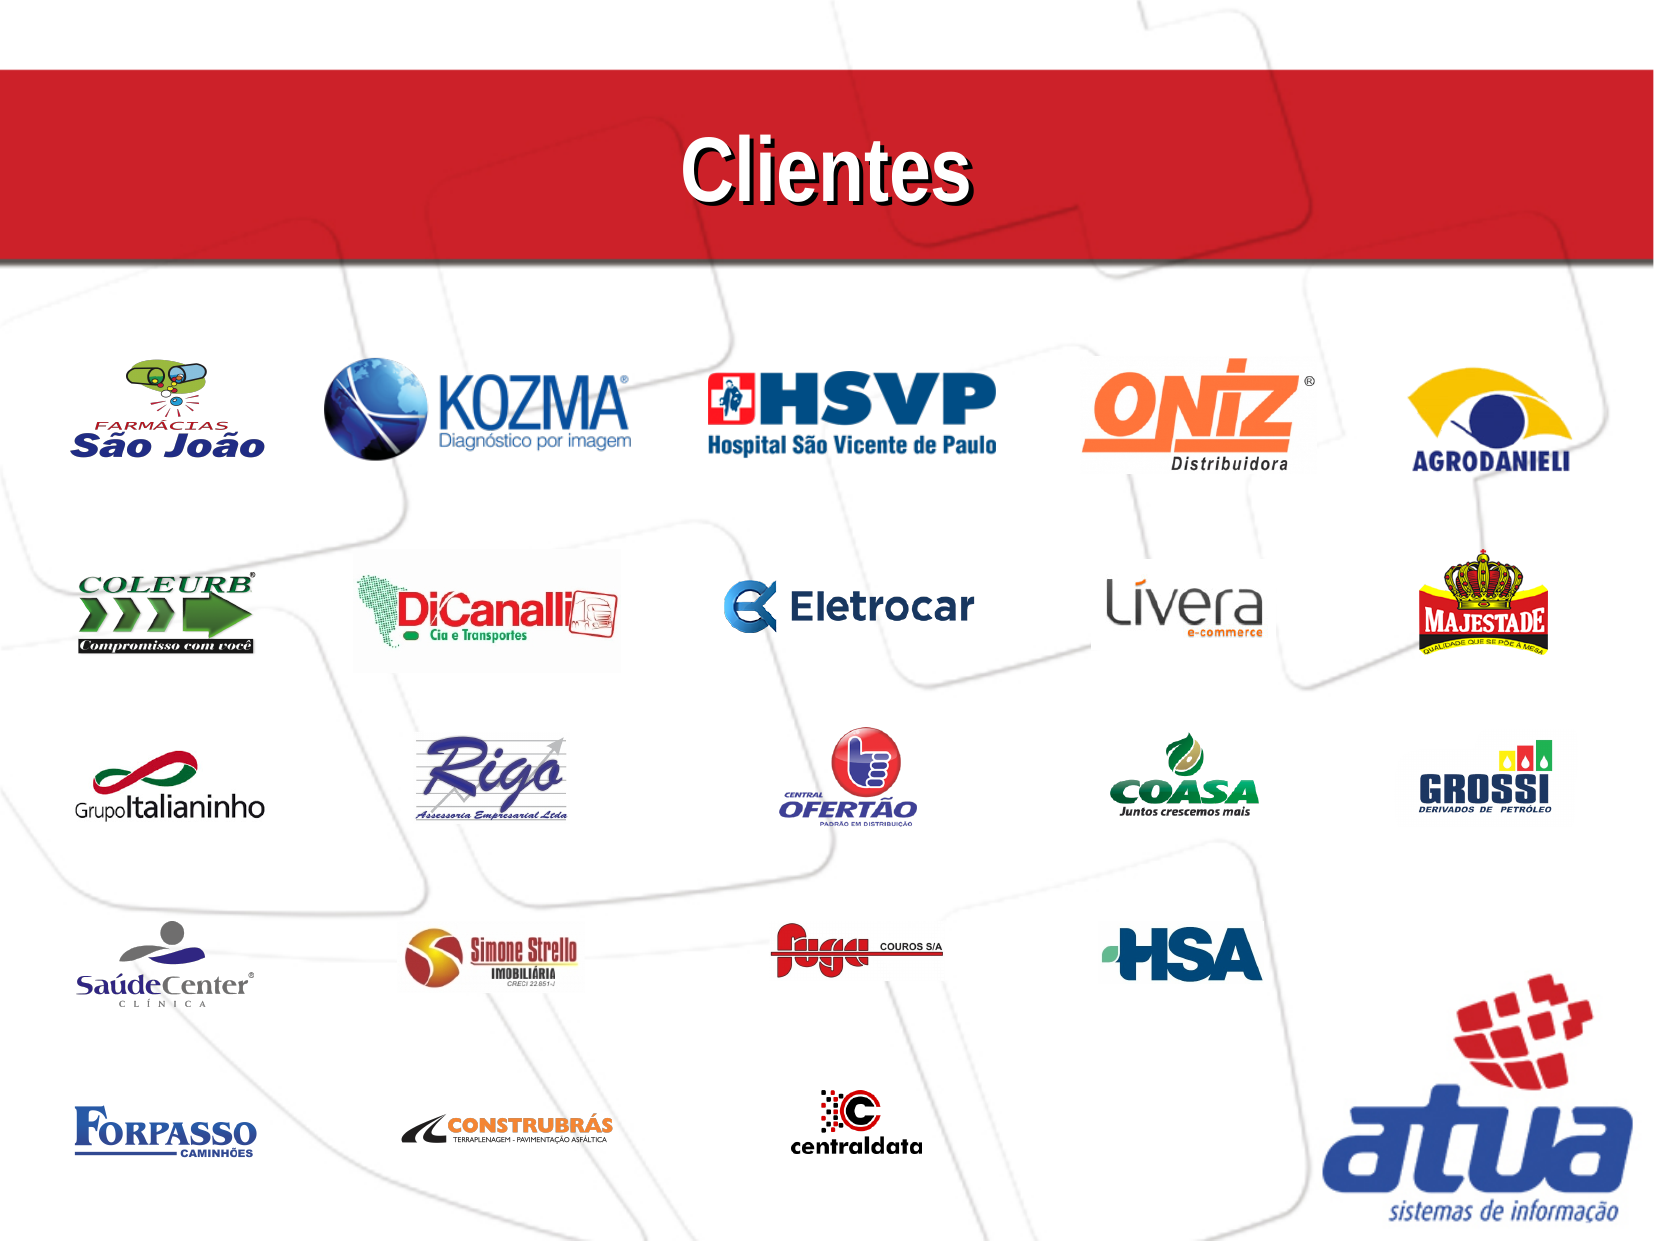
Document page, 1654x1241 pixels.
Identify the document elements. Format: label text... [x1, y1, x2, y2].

title Clientes [82, 64, 1571, 272]
picture [0, 0, 1654, 1241]
